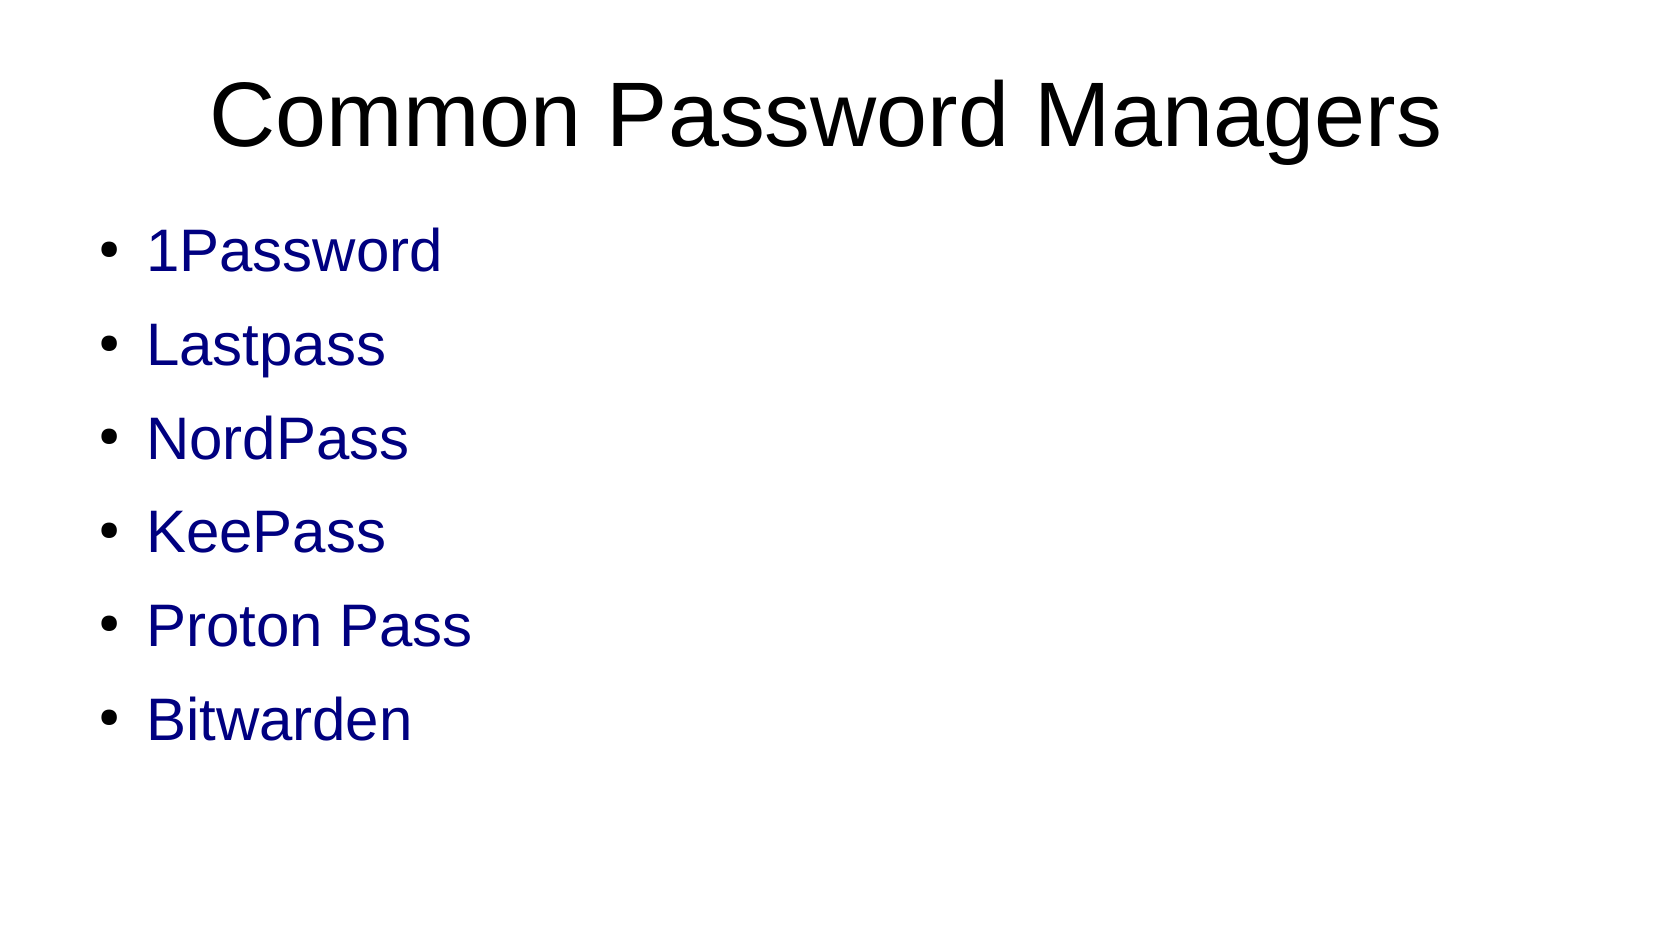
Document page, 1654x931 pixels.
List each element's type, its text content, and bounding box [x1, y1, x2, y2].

list 1Password Lastpass NordPass KeePass Proton Pass Bitwarden [82, 217, 1571, 758]
title Common Password Managers [82, 37, 1571, 193]
